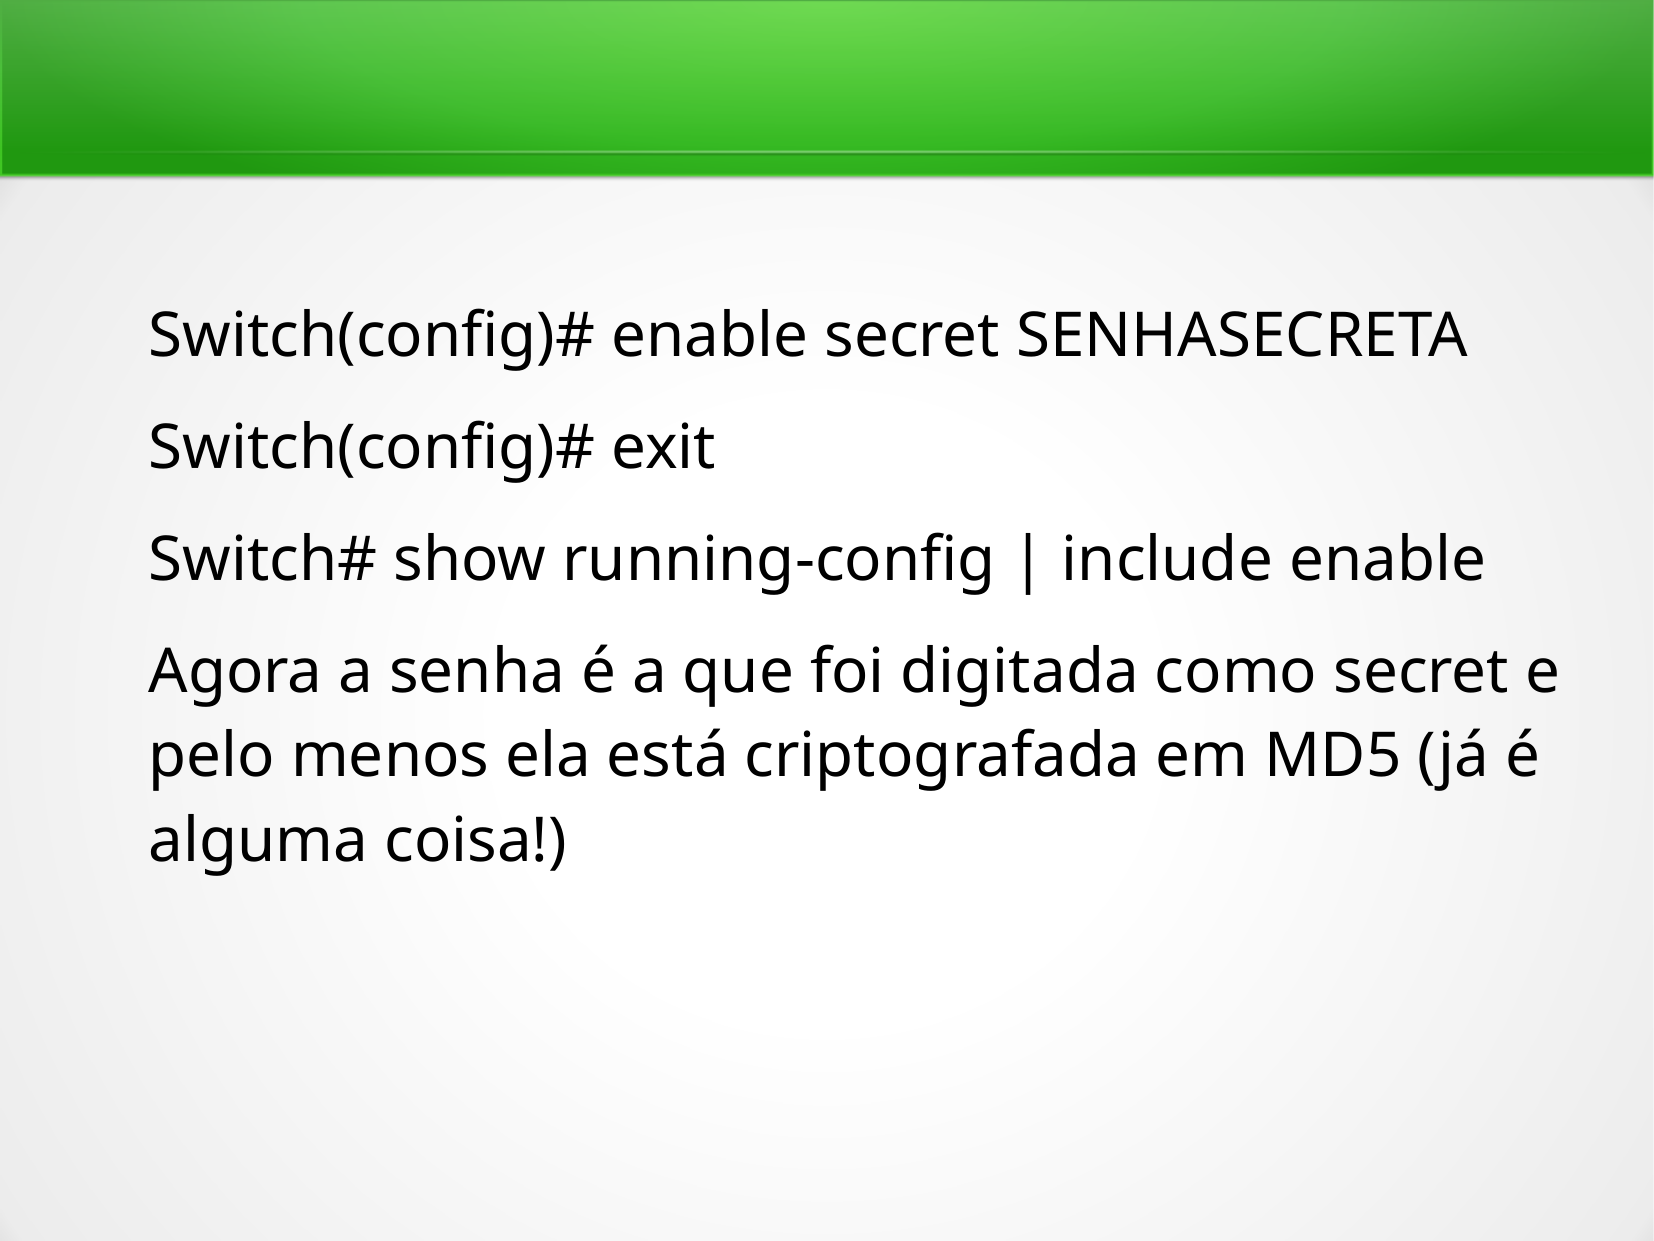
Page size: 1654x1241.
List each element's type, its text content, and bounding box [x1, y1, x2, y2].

list Switch(config)# enable secret SENHASECRETA Switch(config)# exit Switch# show running-config | include enable Agora a senha é a que foi digitada como secret e pelo menos ela está criptografada em MD5 (já é alguma coisa!) [82, 290, 1571, 1010]
picture [0, 0, 1654, 1241]
